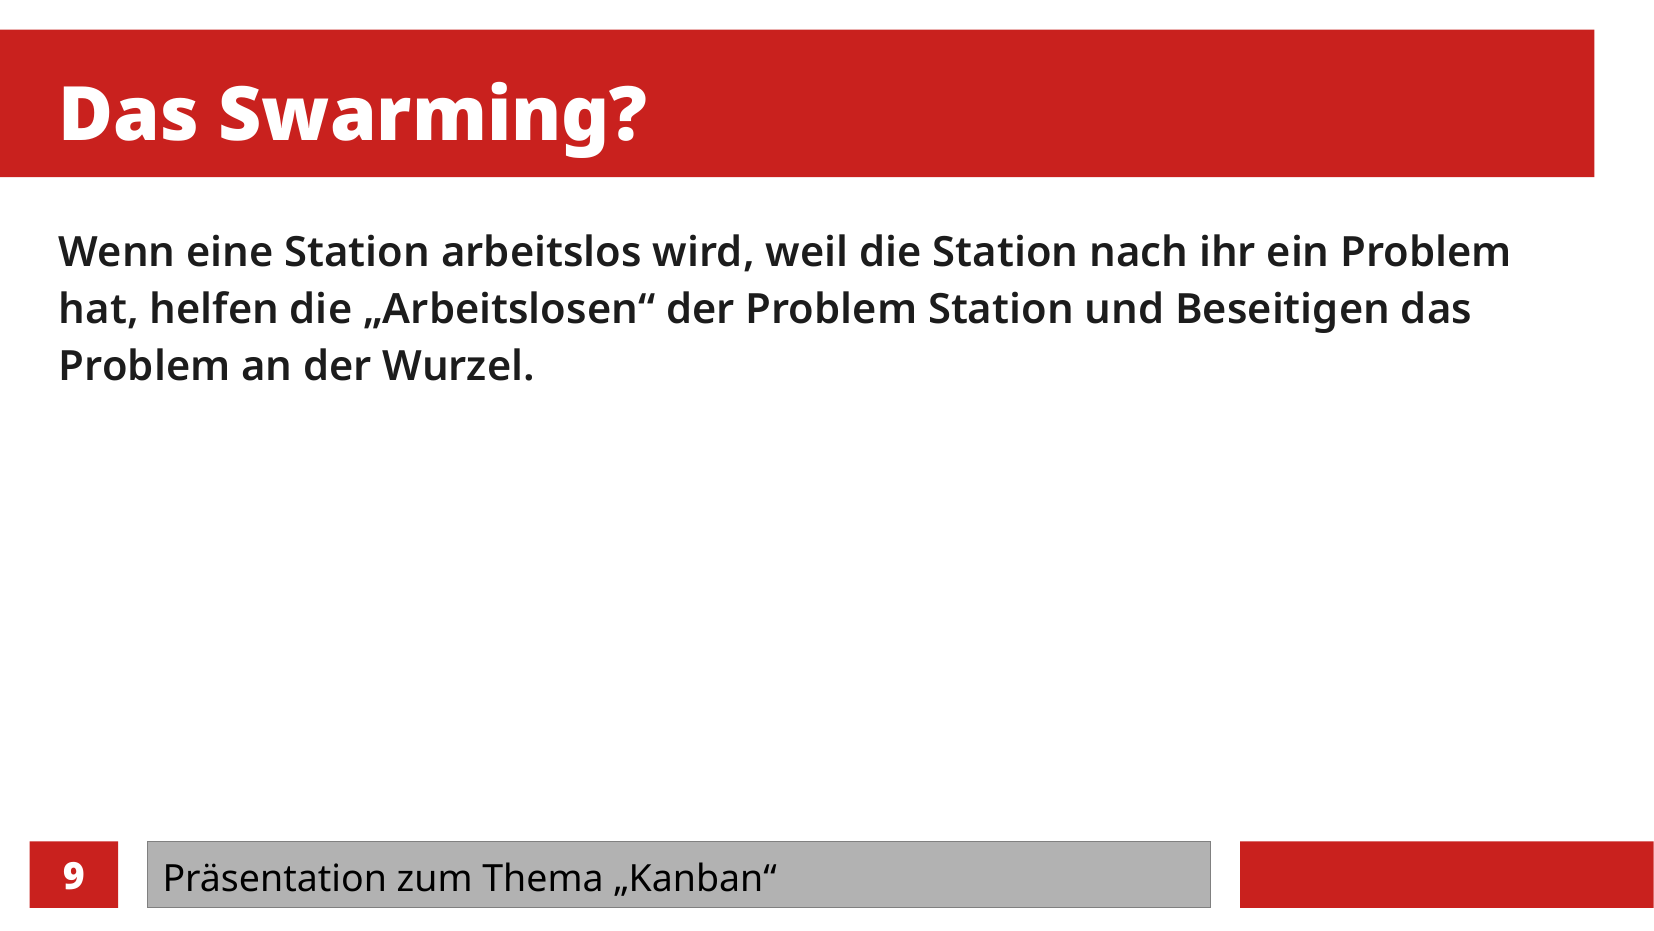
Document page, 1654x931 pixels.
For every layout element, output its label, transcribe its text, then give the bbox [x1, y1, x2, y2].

title Das Swarming? [59, 44, 1595, 163]
text_box Präsentation zum Thema „Kanban“ [147, 844, 730, 907]
list Wenn eine Station arbeitslos wird, weil die Station nach ihr ein Problem hat, helfen die „Arbeitslosen“ der Problem Station und Beseitigen das Problem an der Wurzel. [59, 221, 1565, 798]
